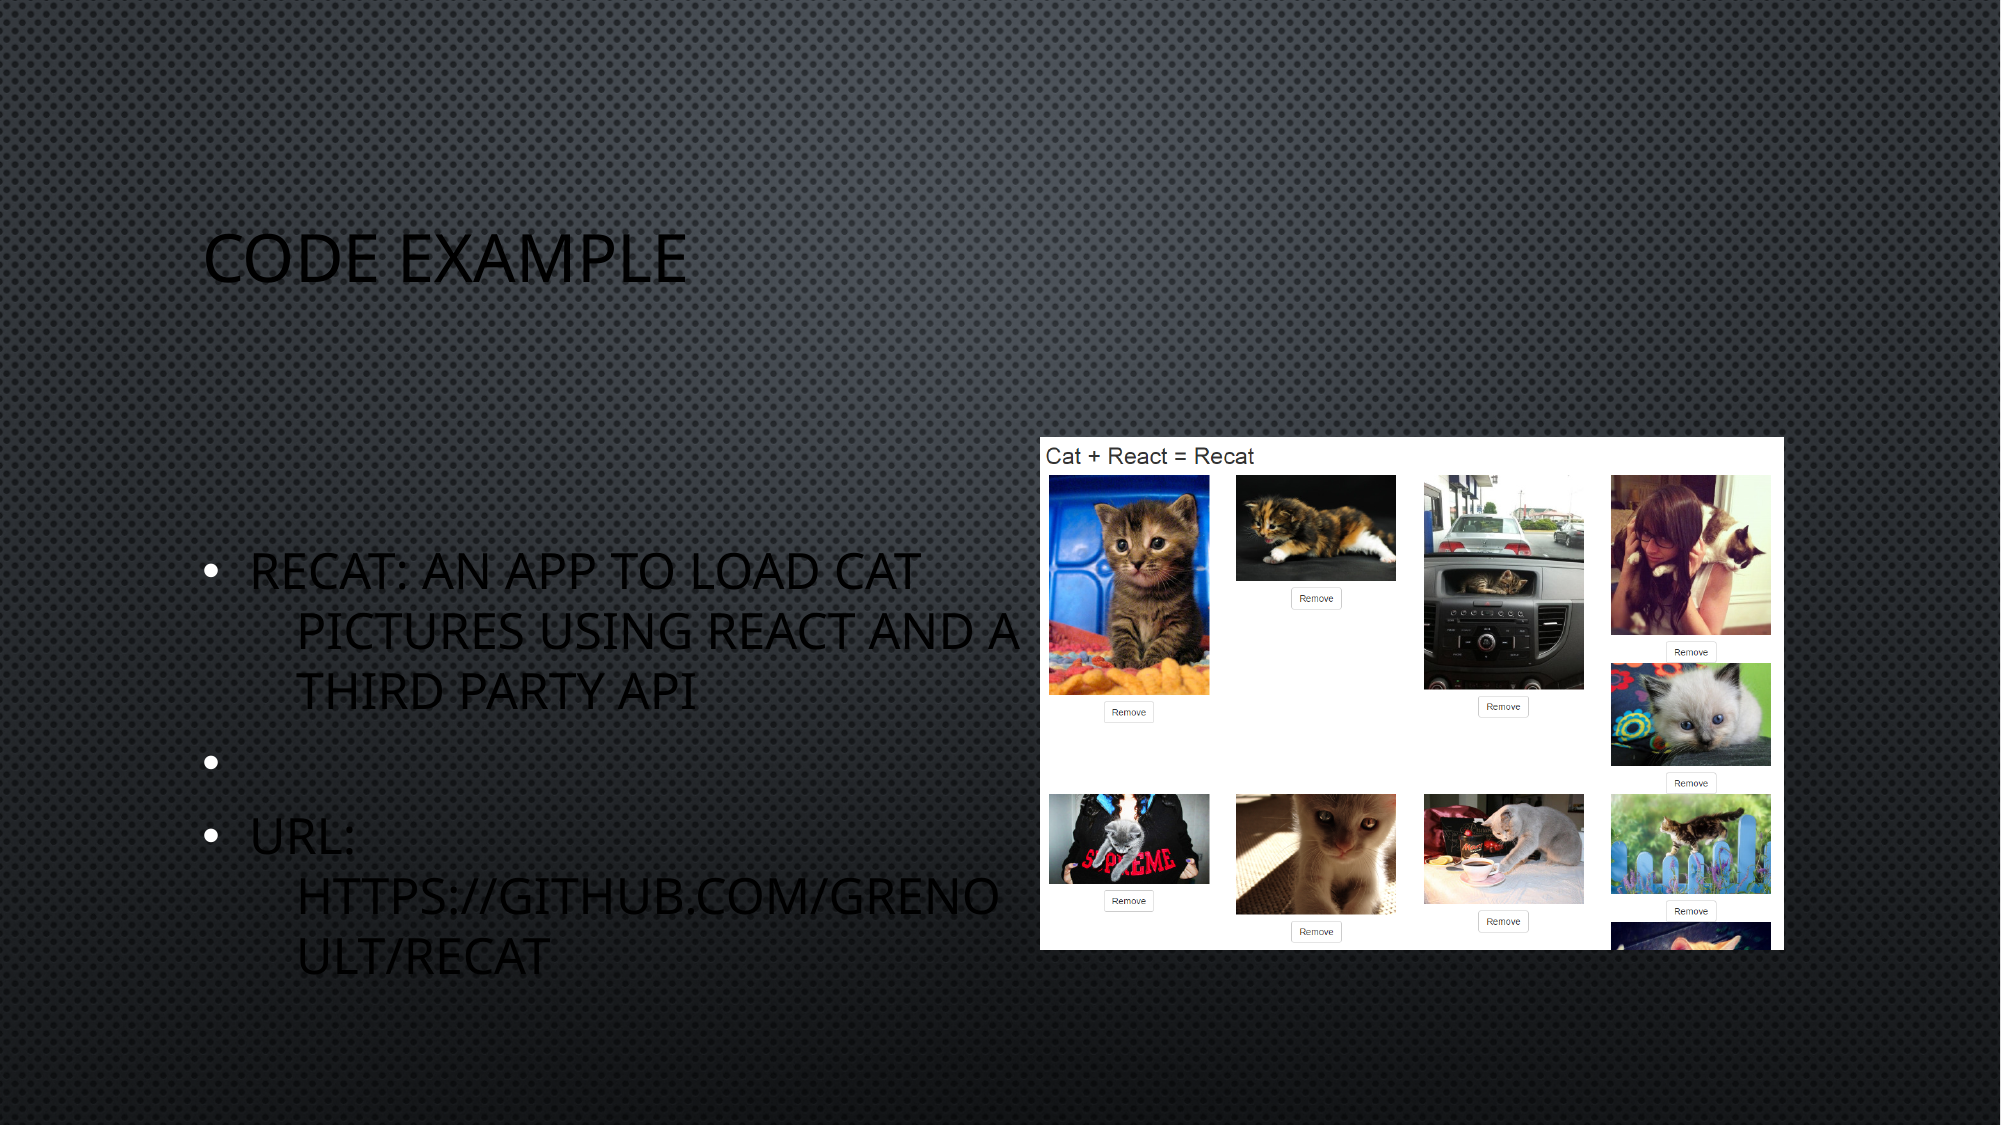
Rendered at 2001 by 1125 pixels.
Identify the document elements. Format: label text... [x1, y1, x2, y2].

title Code example [187, 99, 1813, 413]
list Recat: an app to load cat pictures using react and a third party API URL: https://github.com/grenoult/recat [187, 437, 1040, 1088]
picture [1040, 437, 1784, 950]
